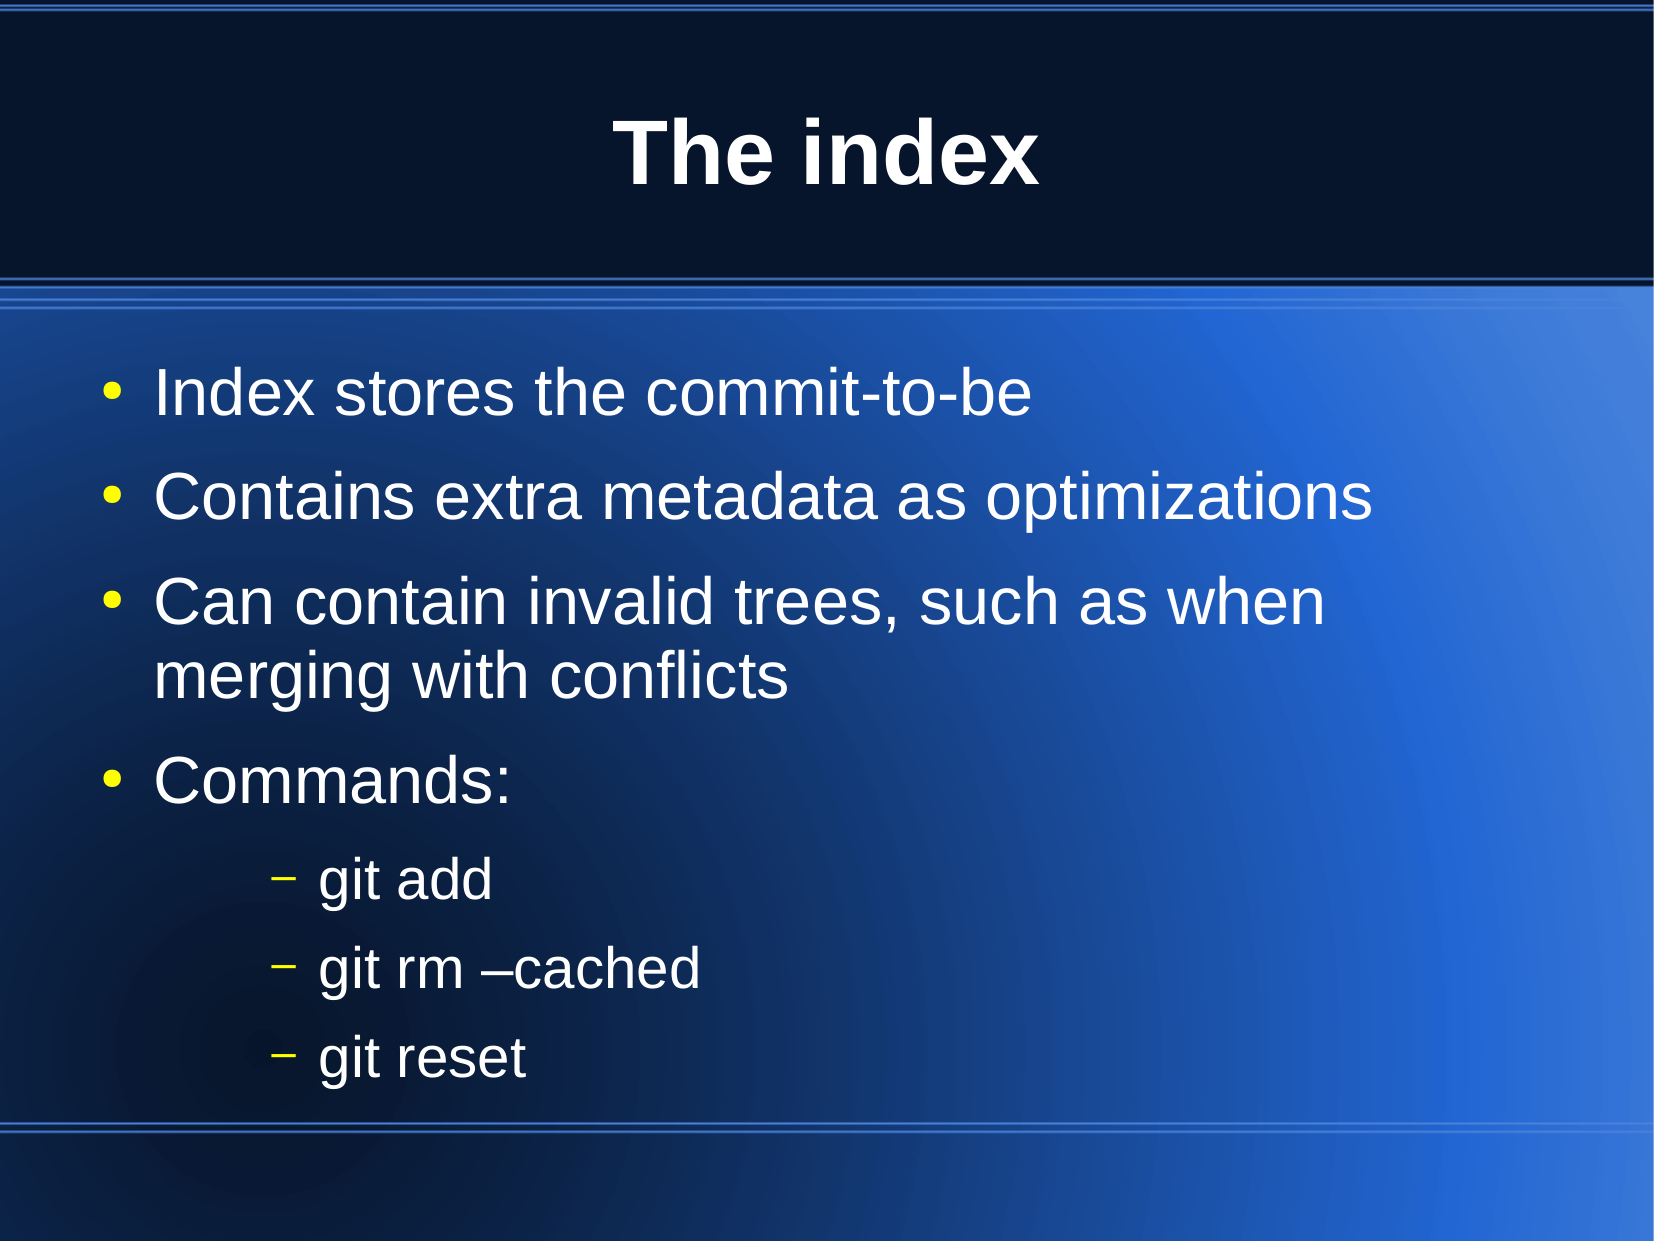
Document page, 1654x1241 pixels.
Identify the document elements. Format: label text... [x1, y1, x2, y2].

list Index stores the commit-to-be Contains extra metadata as optimizations Can contain invalid trees, such as when merging with conflicts Commands: git add git rm –cached git reset [82, 355, 1571, 1089]
picture [0, 0, 1654, 1241]
title The index [82, 56, 1571, 250]
